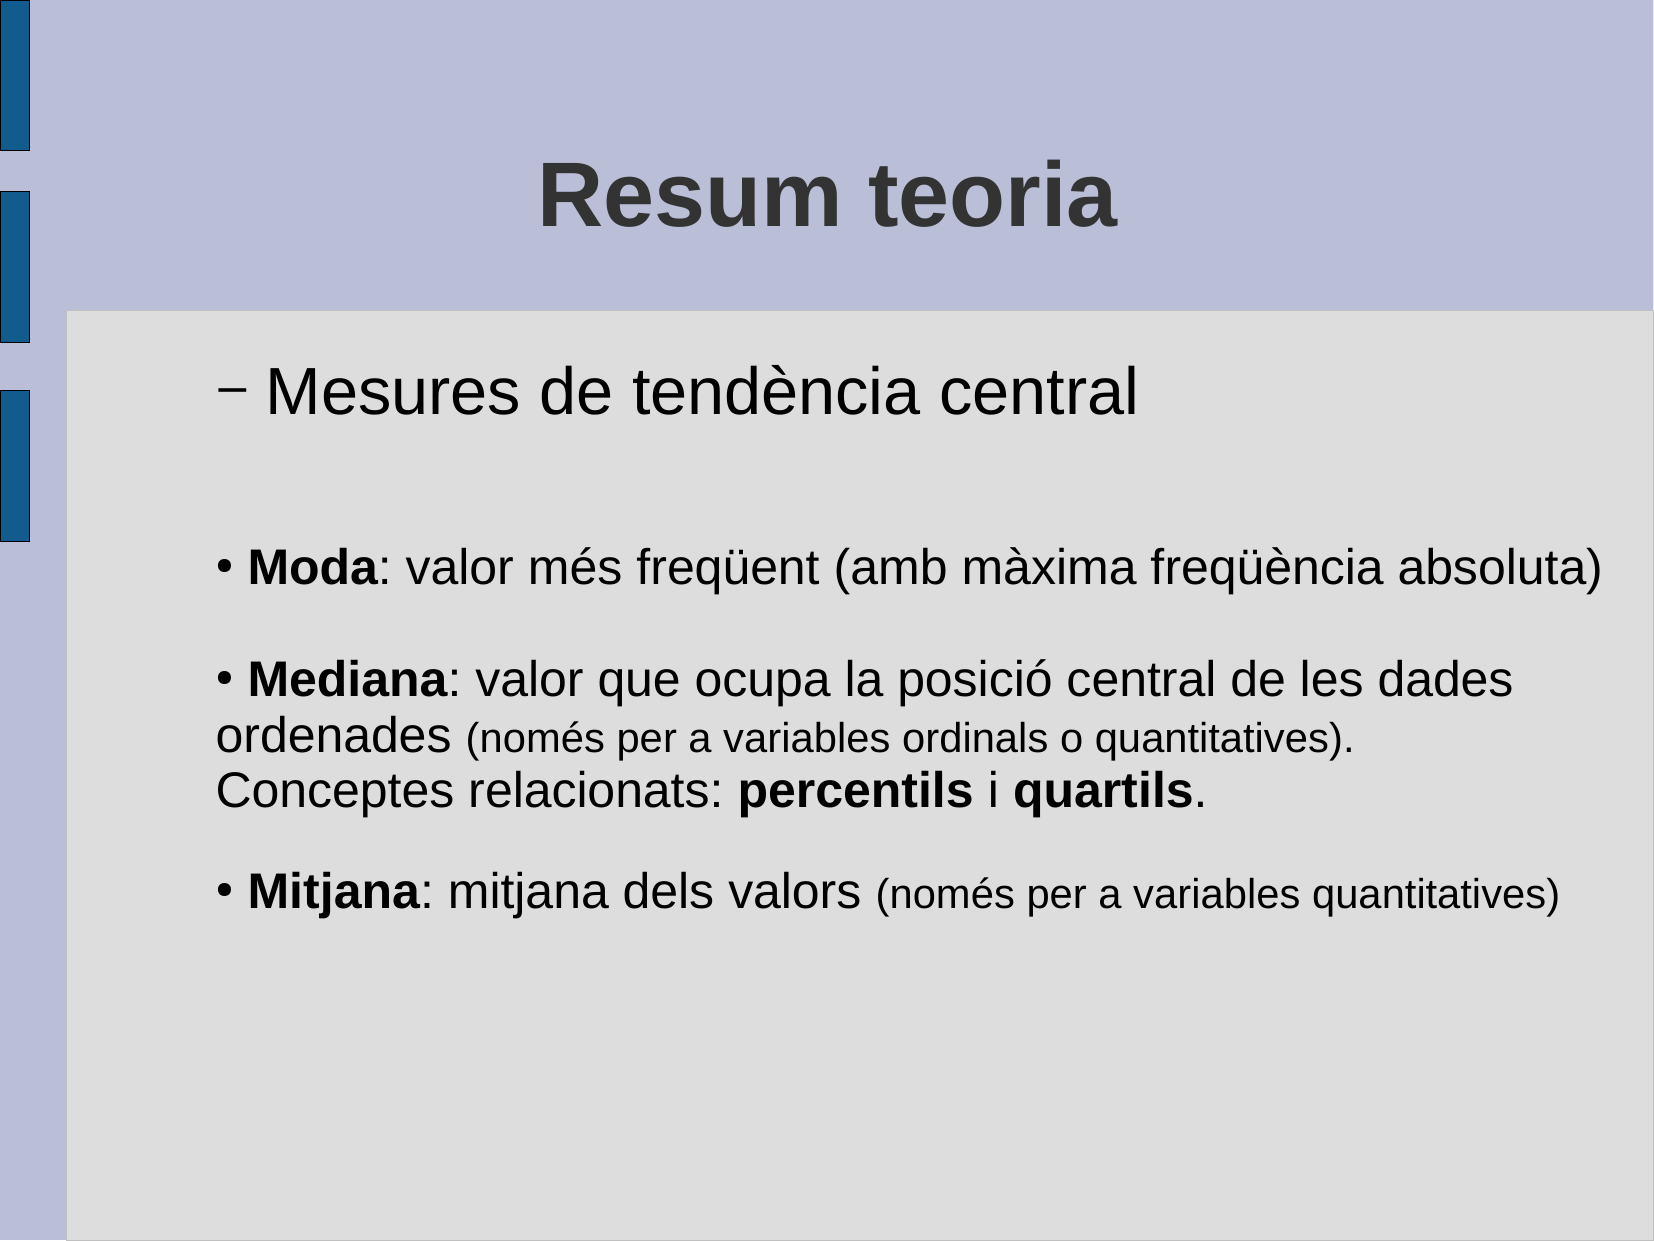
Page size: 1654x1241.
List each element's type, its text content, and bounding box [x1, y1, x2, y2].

text_box Mediana: valor que ocupa la posició central de les dades ordenades (només per a variables ordinals o quantitatives). Conceptes relacionats: percentils i quartils. [200, 643, 1530, 829]
text_box Moda: valor més freqüent (amb màxima freqüència absoluta) [200, 531, 1625, 604]
title Resum teoria [121, 91, 1534, 299]
text_box Mesures de tendència central [124, 354, 1565, 504]
text_box Mitjana: mitjana dels valors (només per a variables quantitatives) [200, 856, 1595, 929]
